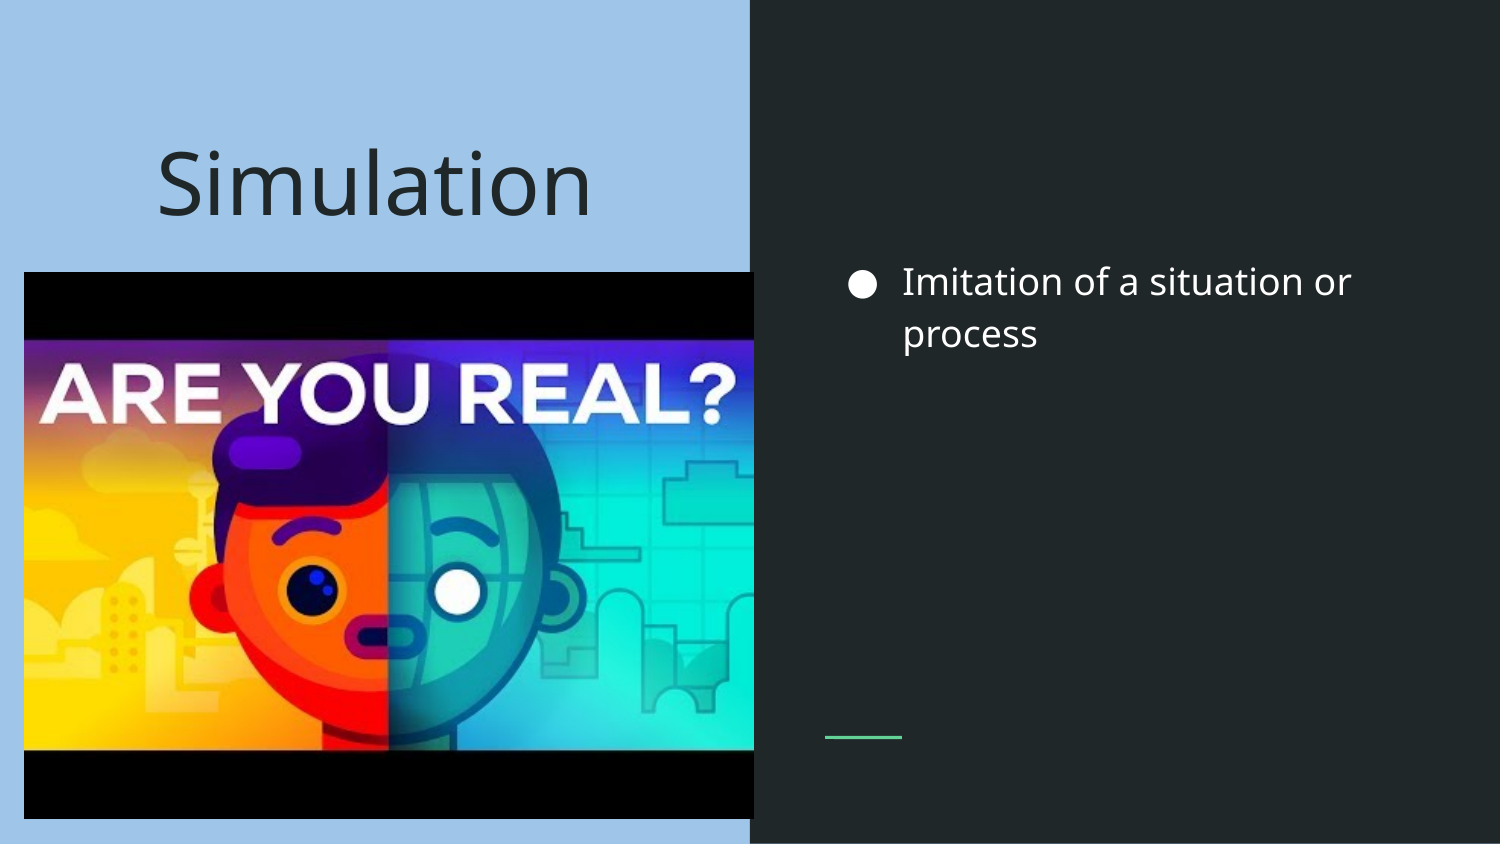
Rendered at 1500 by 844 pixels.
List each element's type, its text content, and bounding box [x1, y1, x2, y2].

picture [24, 272, 754, 819]
list Imitation of a situation or process [812, 0, 1442, 607]
title Simulation [43, 0, 708, 248]
